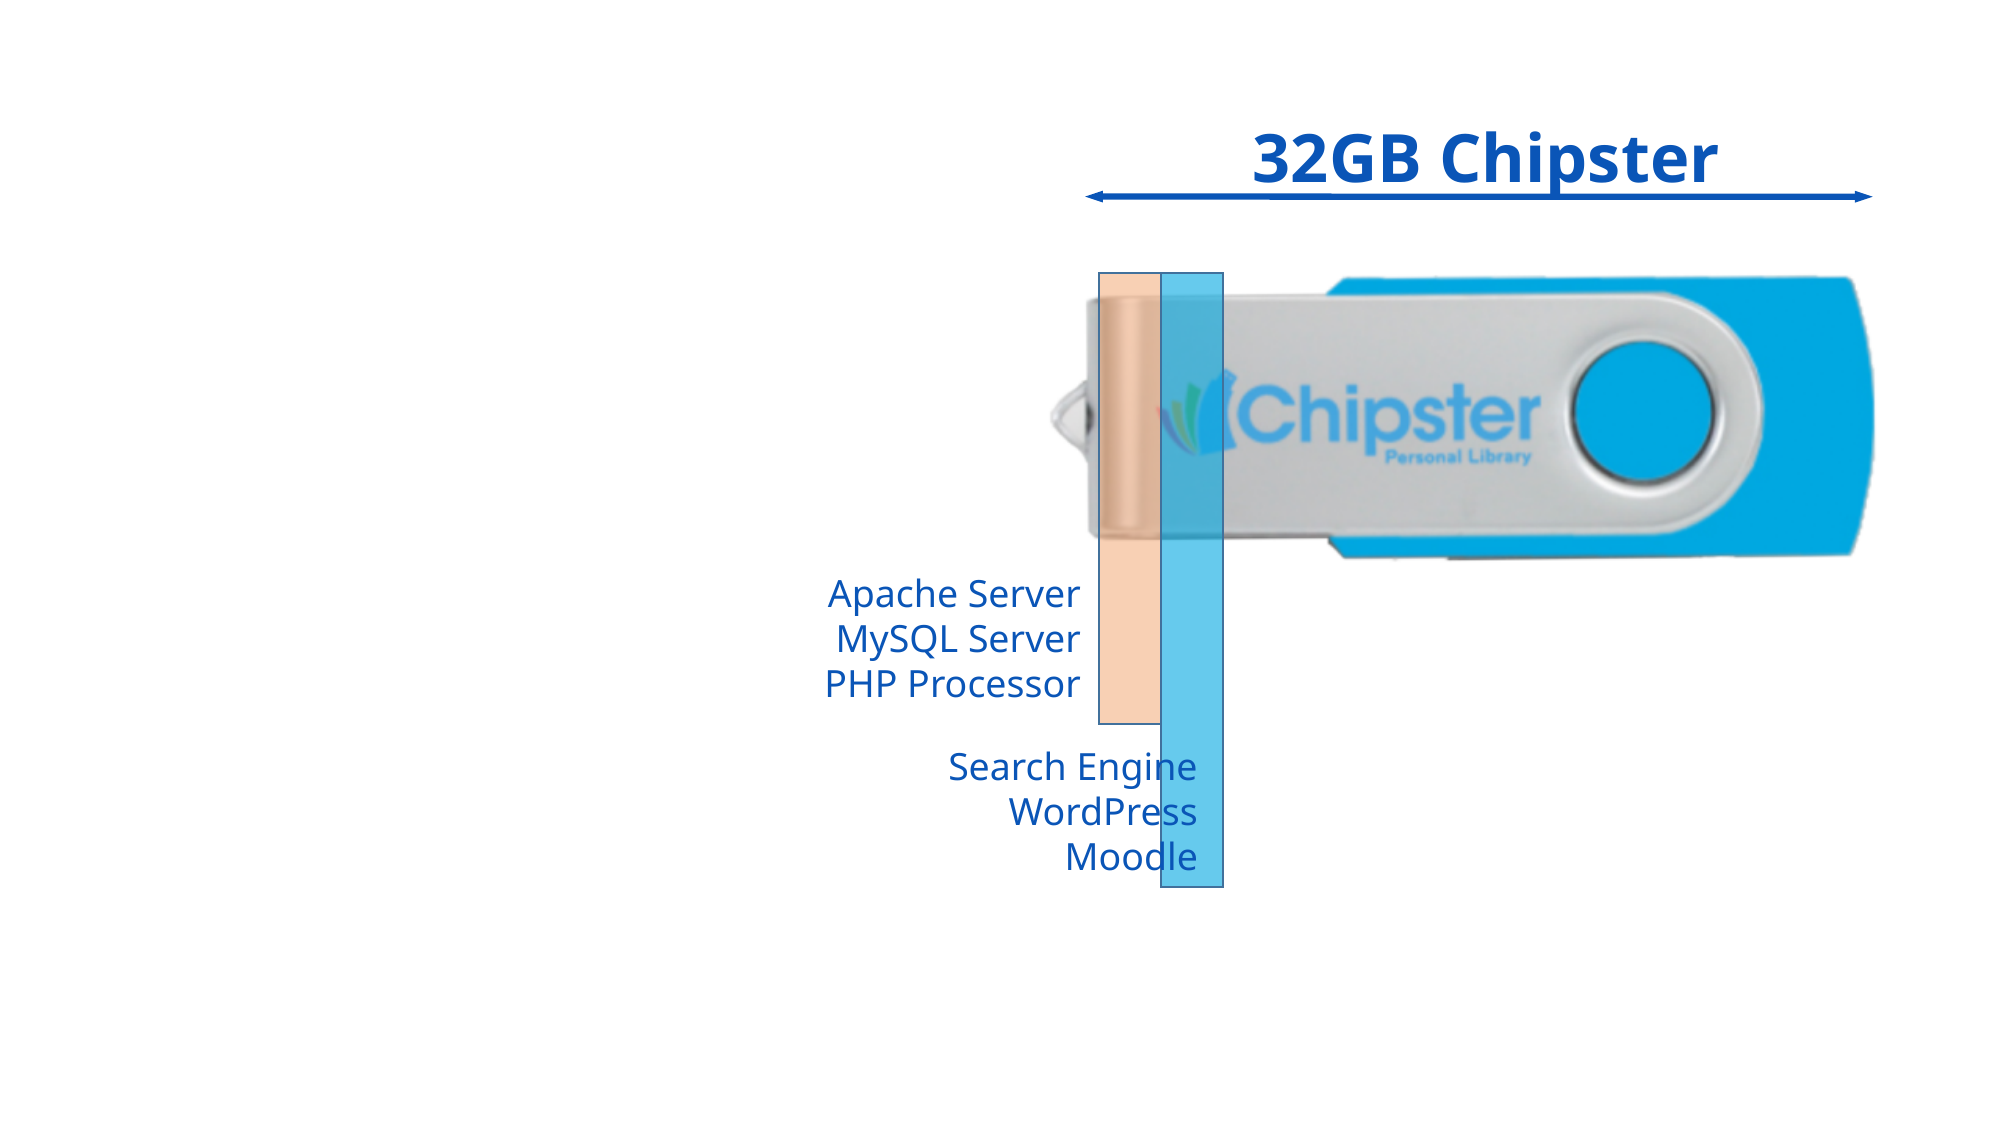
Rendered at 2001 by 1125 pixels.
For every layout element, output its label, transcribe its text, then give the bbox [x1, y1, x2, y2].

text_box Search Engine WordPress Moodle [933, 735, 1226, 885]
picture [1016, 252, 1942, 595]
text_box 32GB Chipster [1237, 108, 1721, 205]
text_box [1099, 273, 1223, 735]
text_box Apache Server MySQL Server PHP Processor [809, 562, 1157, 712]
